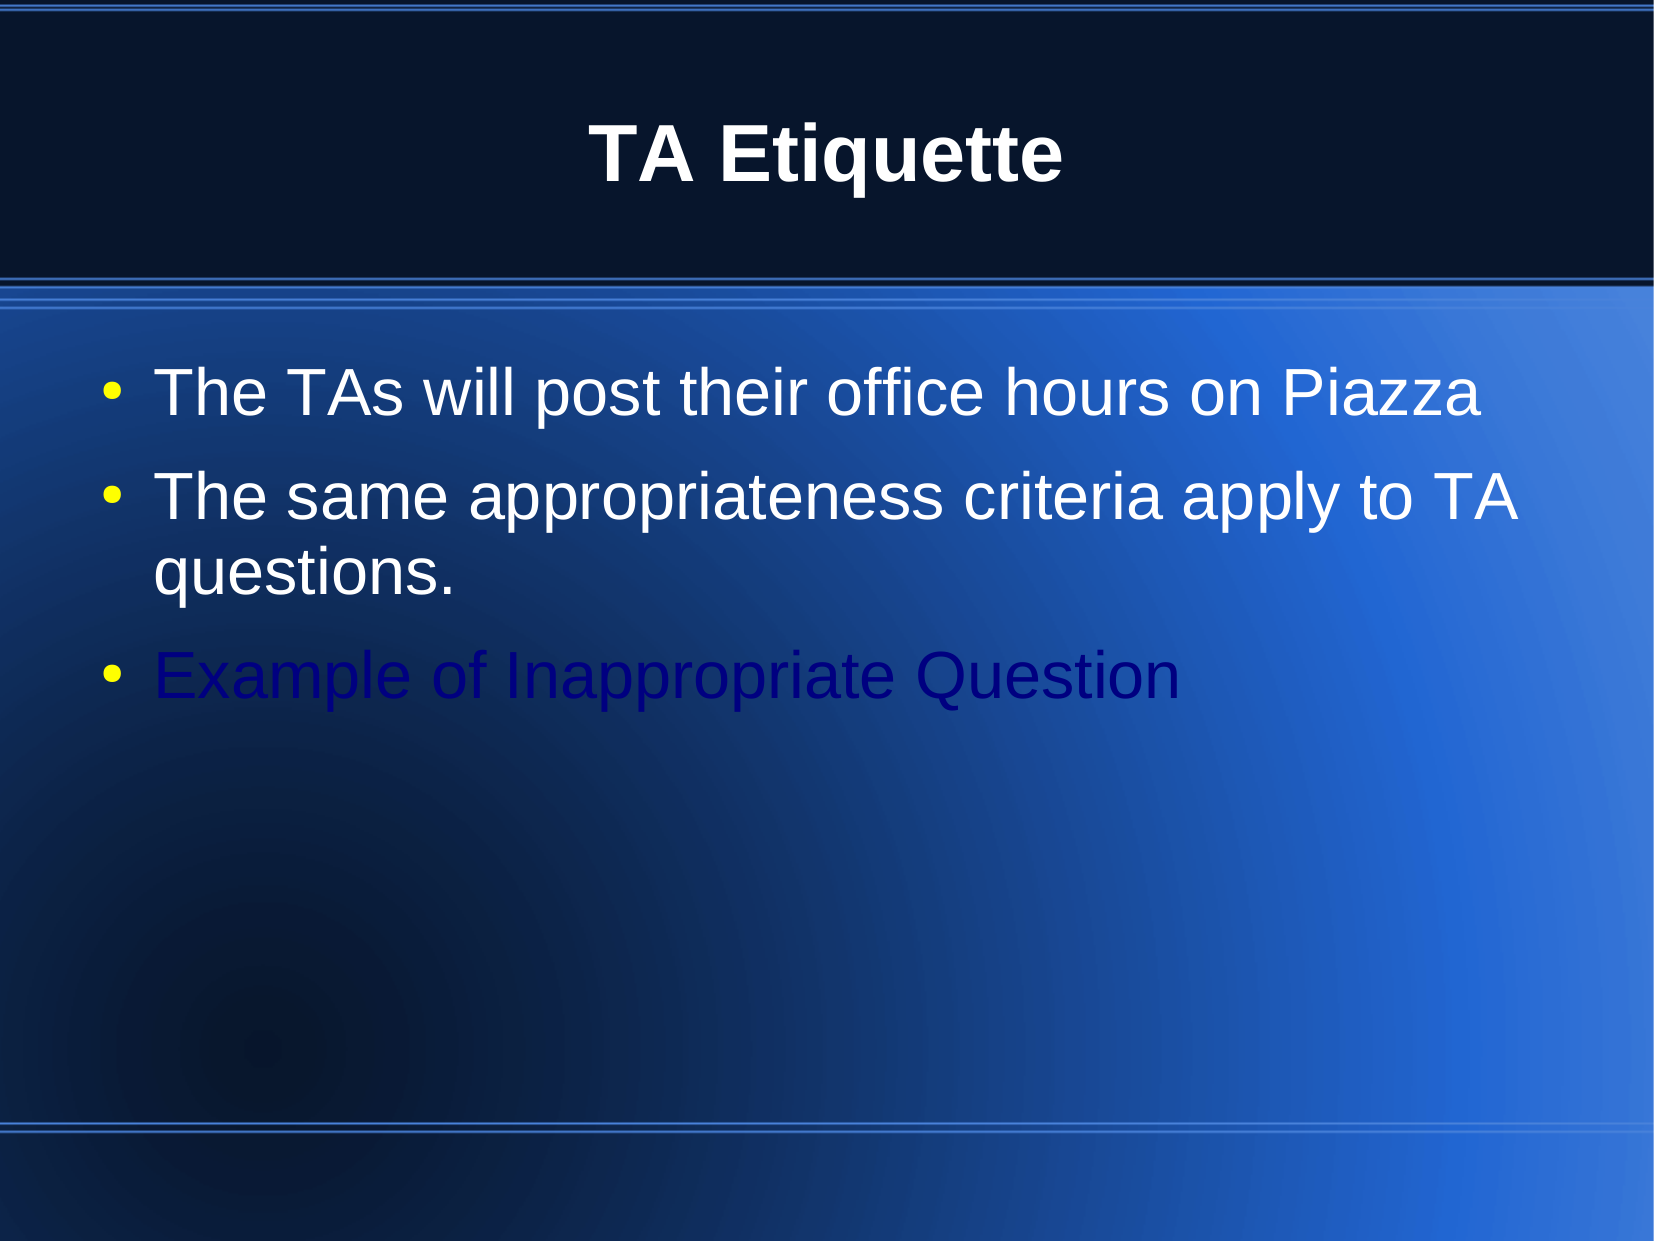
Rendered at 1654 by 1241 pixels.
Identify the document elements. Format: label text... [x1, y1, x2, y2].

title TA Etiquette [82, 49, 1571, 257]
list The TAs will post their office hours on Piazza The same appropriateness criteria apply to TA questions. Example of Inappropriate Question [82, 355, 1571, 1075]
picture [0, 0, 1654, 1241]
